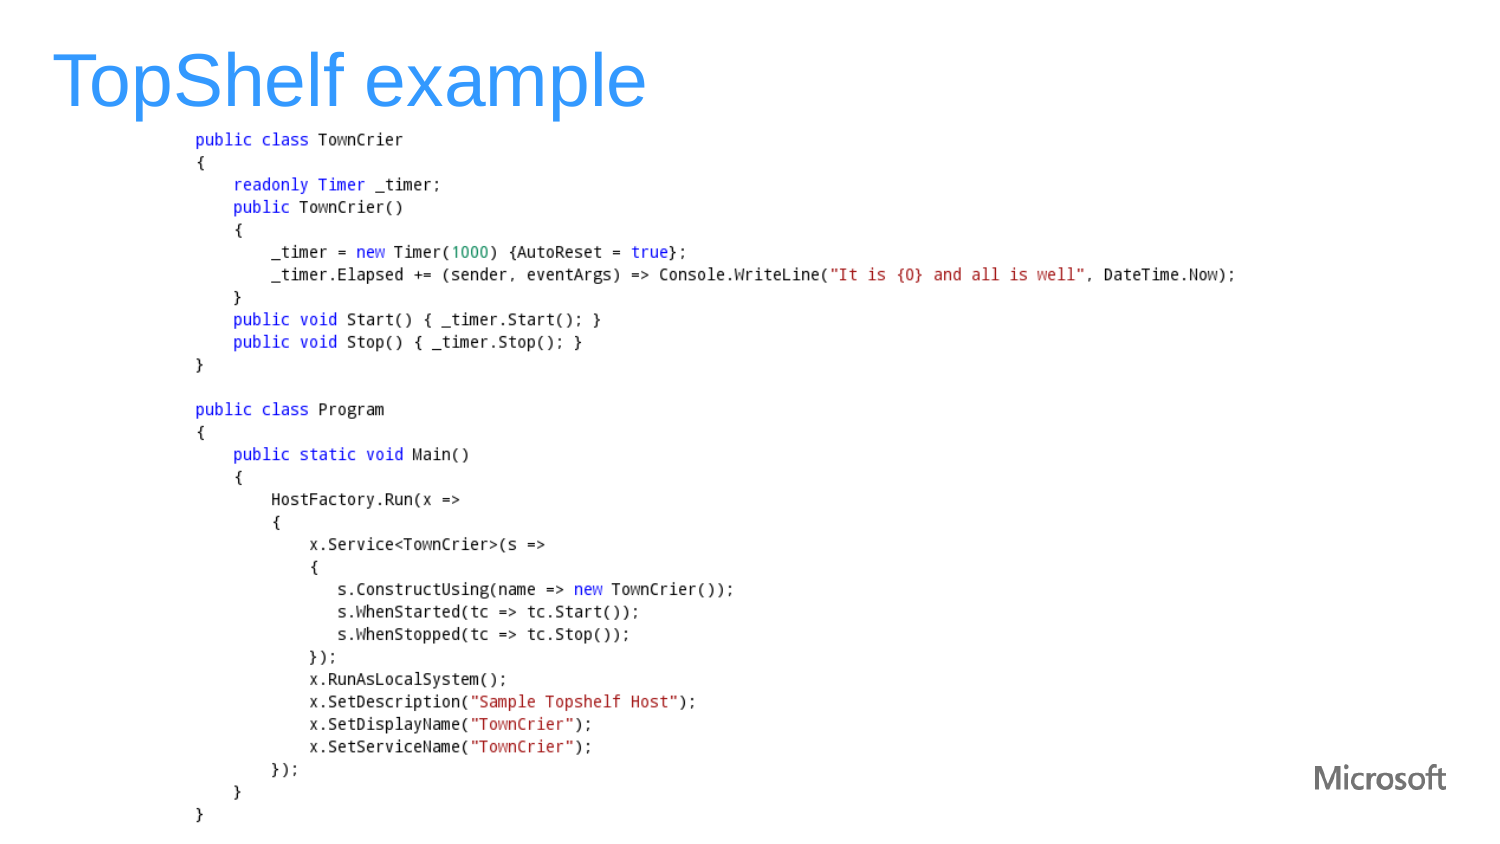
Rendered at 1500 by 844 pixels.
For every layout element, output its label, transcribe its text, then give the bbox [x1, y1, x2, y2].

picture [192, 129, 1241, 827]
text_box TopShelf example [37, 23, 1439, 674]
picture [1315, 764, 1500, 844]
